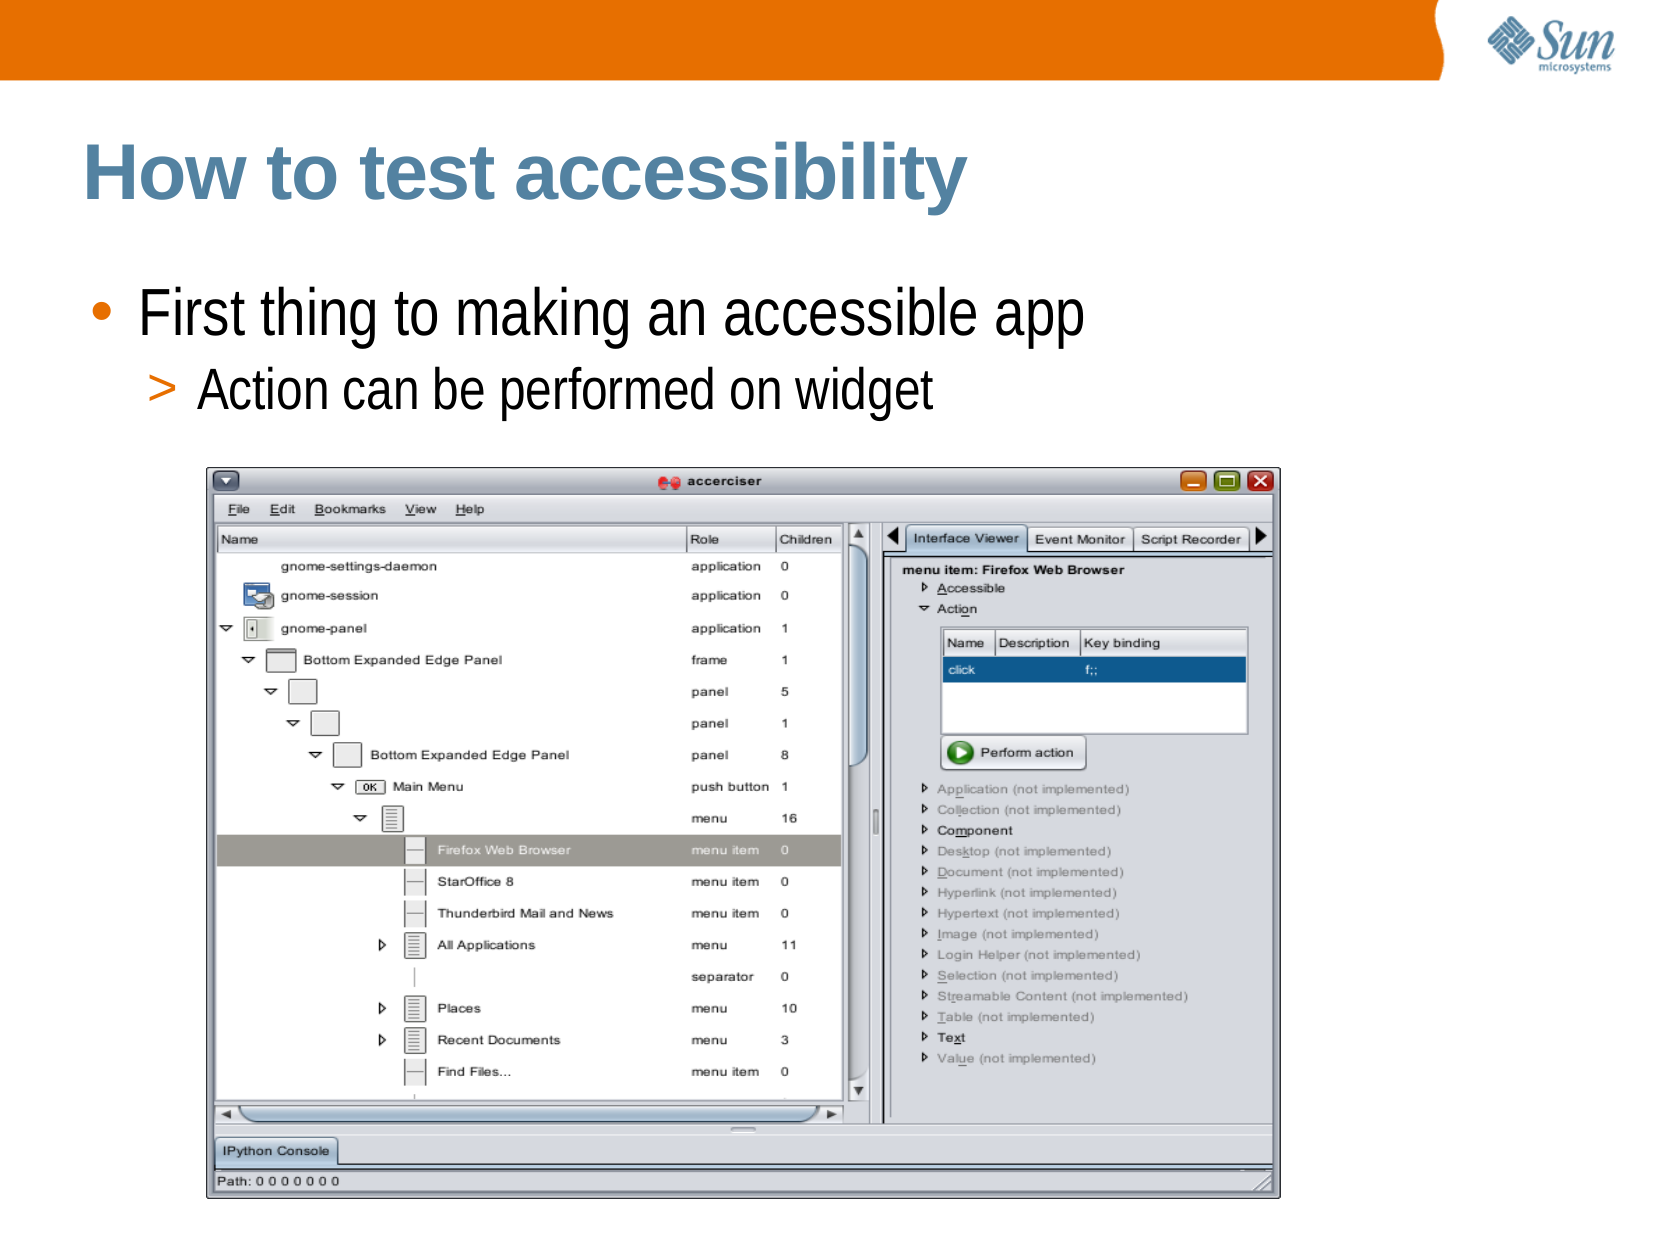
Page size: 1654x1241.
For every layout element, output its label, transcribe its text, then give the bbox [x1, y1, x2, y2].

picture [206, 467, 1281, 1199]
list First thing to making an accessible app Action can be performed on widget [71, 283, 1545, 1121]
picture [0, 0, 1654, 83]
title How to test accessibility [82, 135, 1585, 251]
